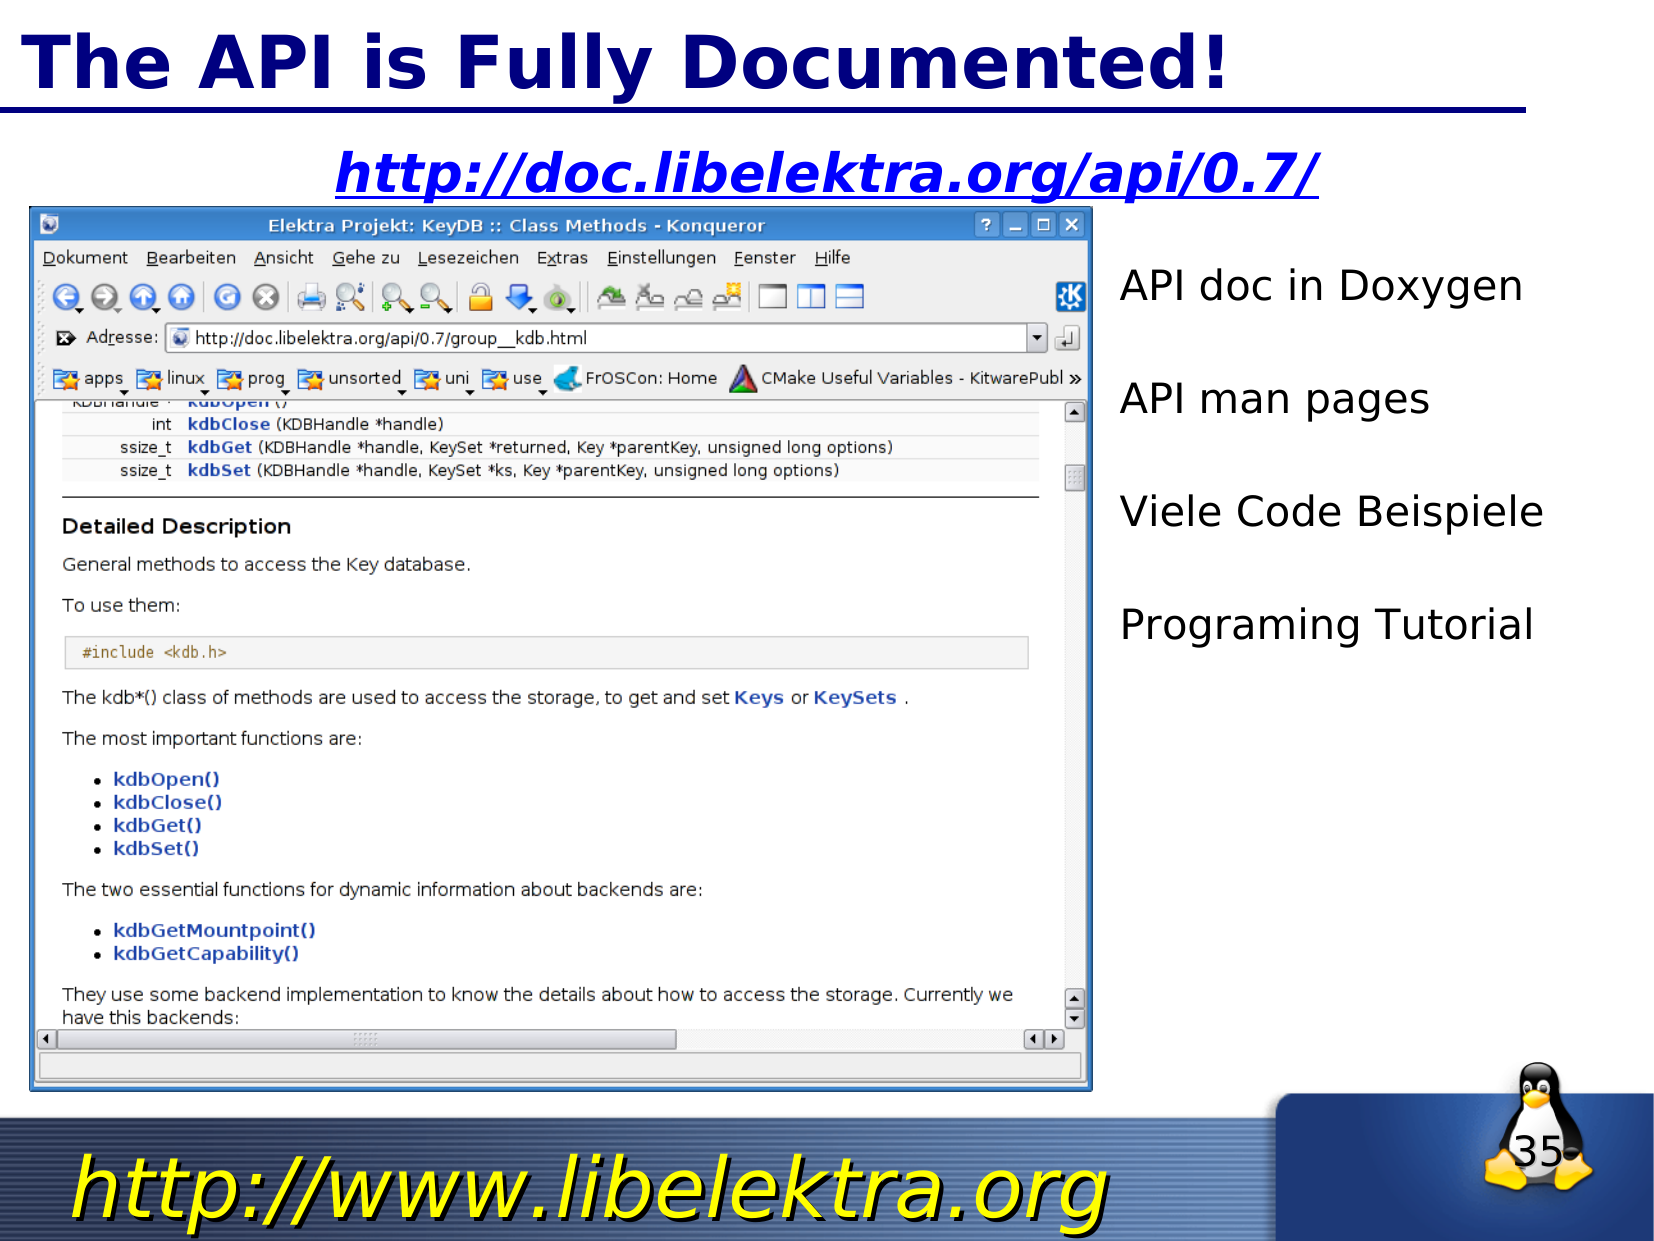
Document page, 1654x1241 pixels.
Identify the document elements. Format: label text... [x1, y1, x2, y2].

list API doc in Doxygen API man pages Viele Code Beispiele Programing Tutorial [1104, 250, 1630, 706]
text_box The API is Fully Documented! [21, 14, 1611, 110]
text_box 50 [1312, 1122, 1566, 1178]
text_box http://doc.libelektra.org/api/0.7/ [280, 139, 1373, 203]
picture [0, 206, 1654, 1241]
